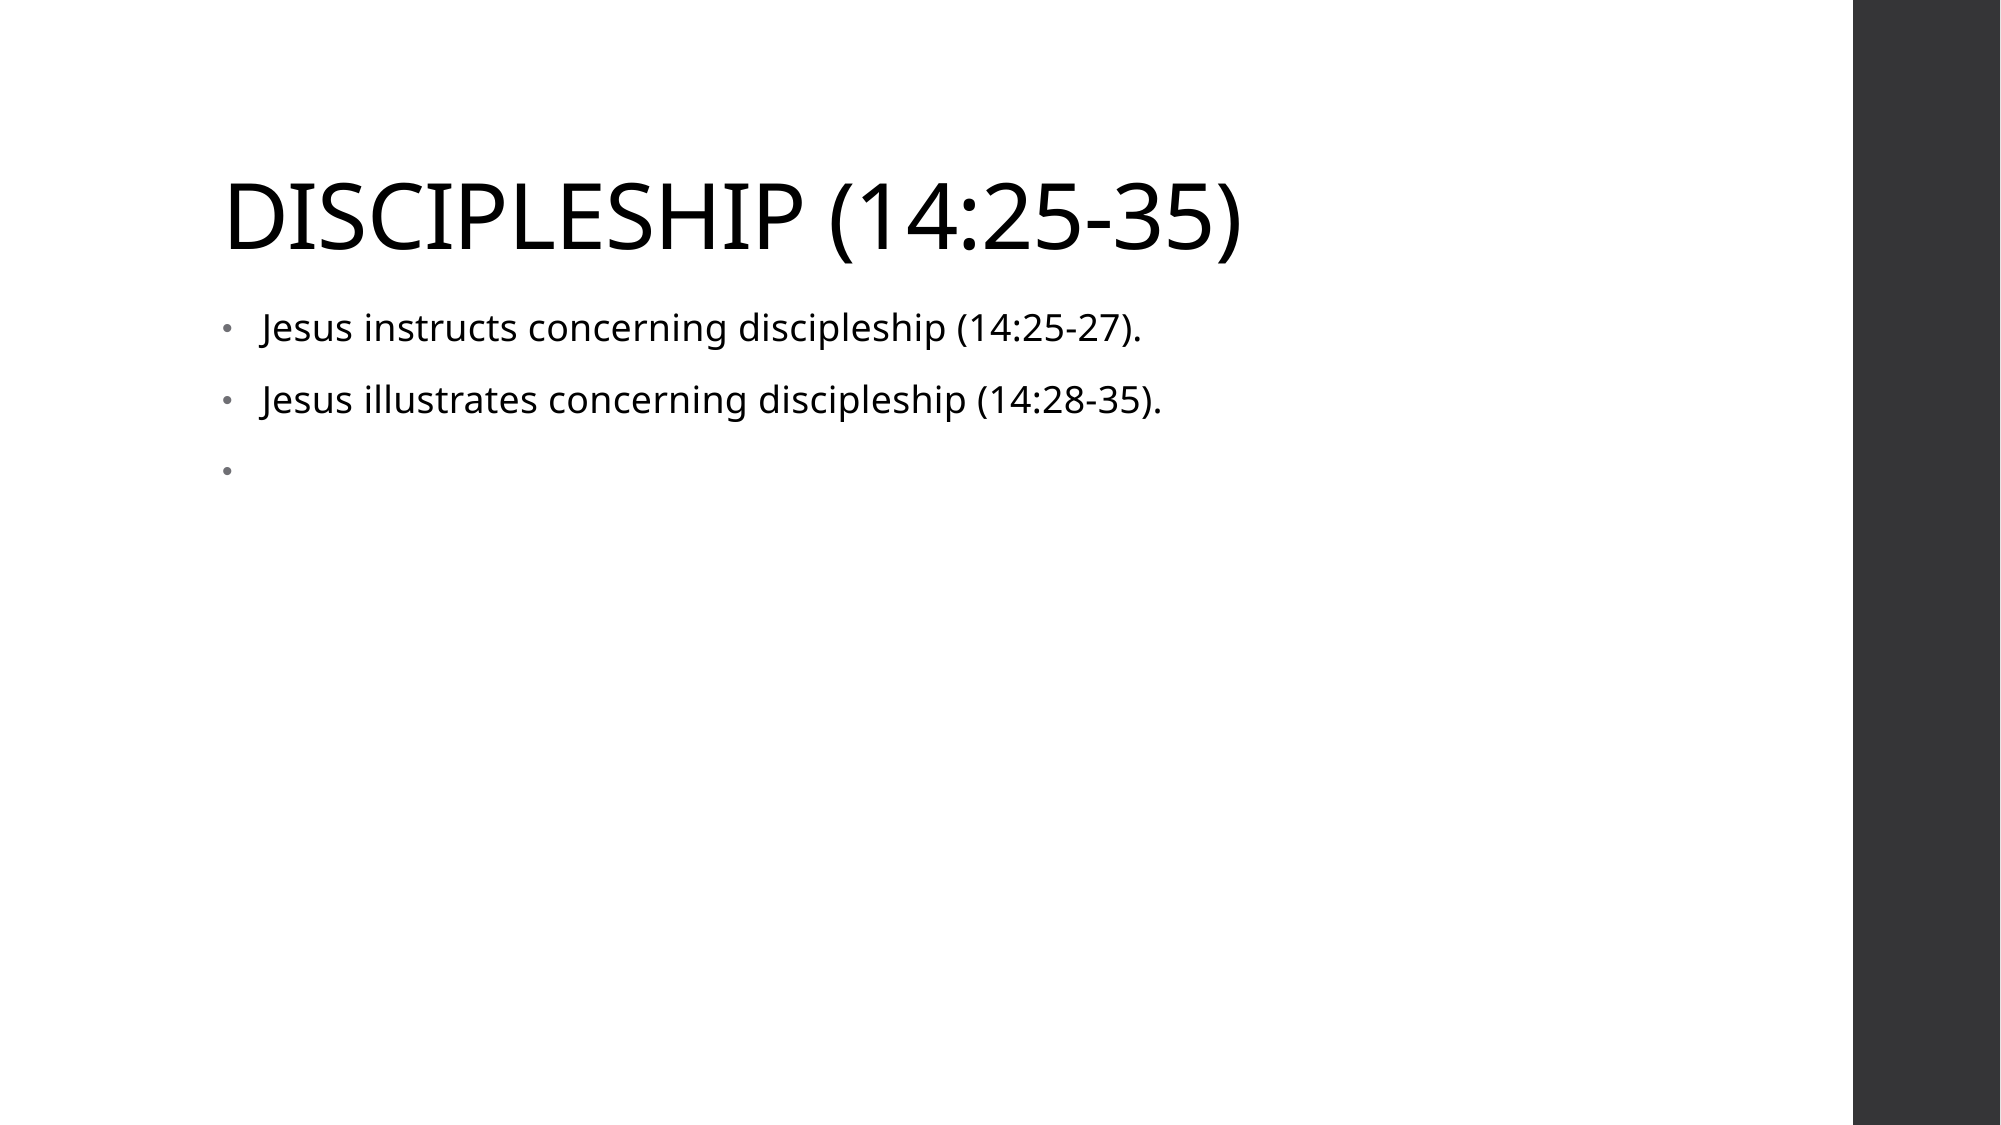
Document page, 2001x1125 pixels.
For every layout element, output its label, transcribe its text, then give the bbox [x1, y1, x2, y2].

title DISCIPLESHIP (14:25-35) [206, 60, 1797, 278]
list Jesus instructs concerning discipleship (14:25-27). Jesus illustrates concerning discipleship (14:28-35). [206, 299, 1617, 1014]
